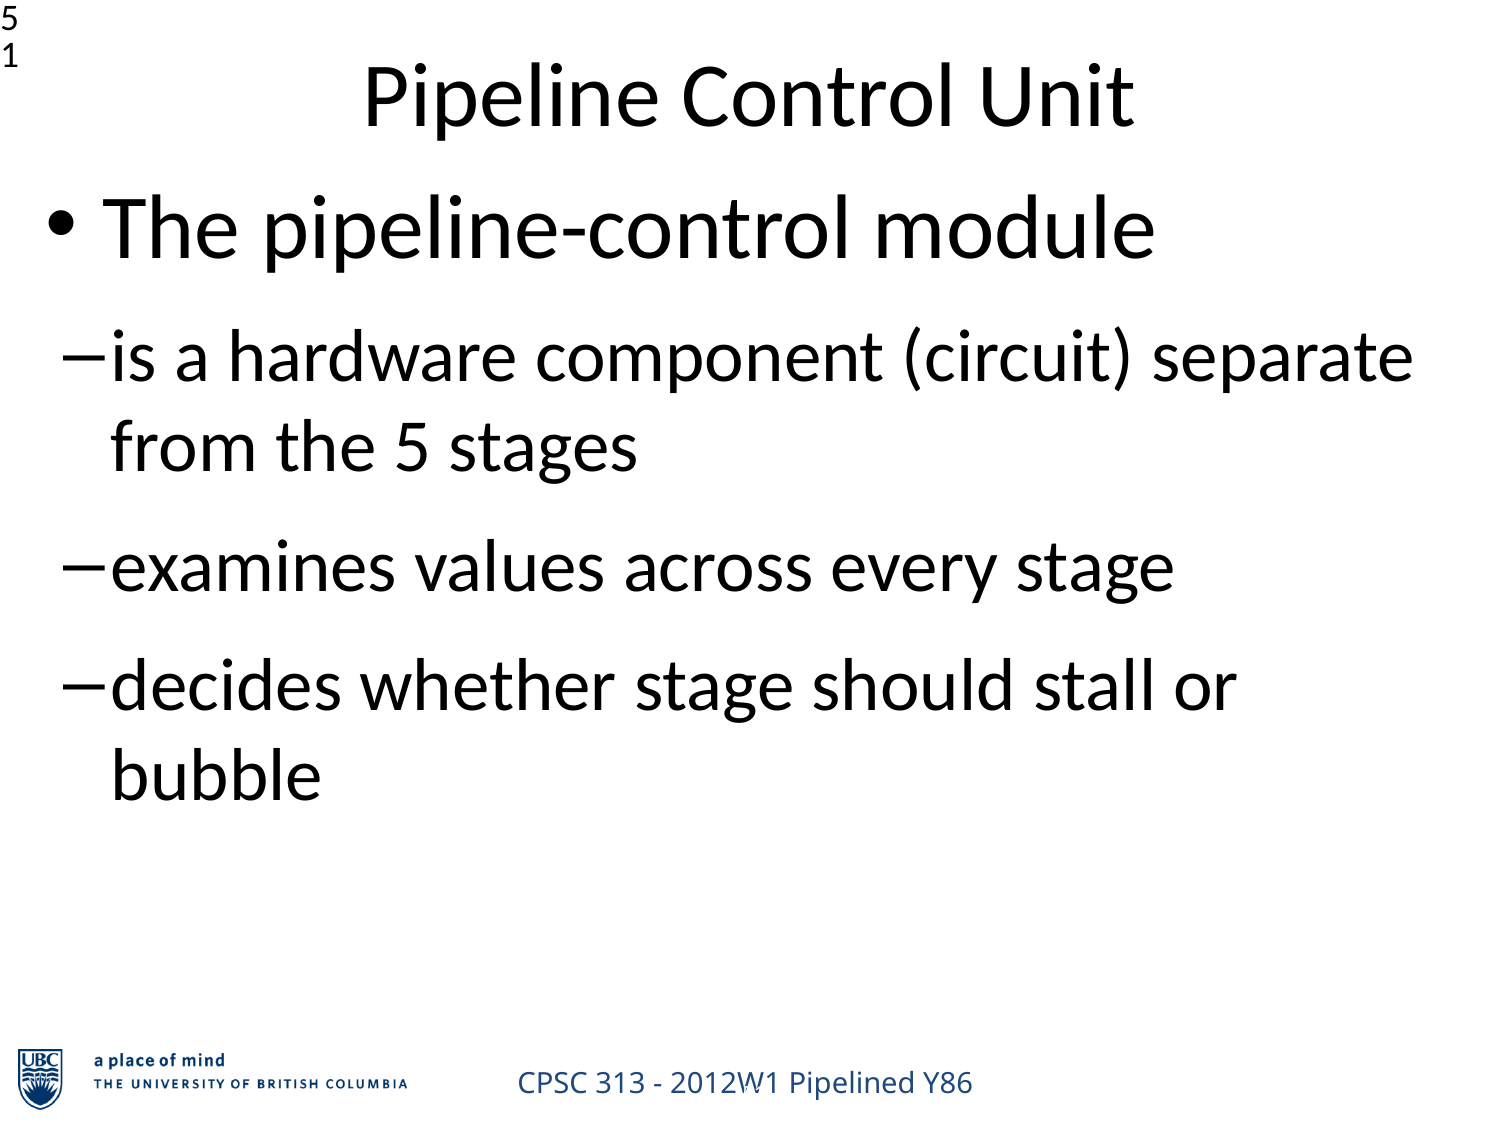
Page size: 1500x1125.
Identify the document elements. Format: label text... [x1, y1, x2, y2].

list The pipeline-control module is a hardware component (circuit) separate from the 5 stages examines values across every stage decides whether stage should stall or bubble [30, 159, 1468, 1047]
title Pipeline Control Unit [75, 0, 1425, 159]
picture [18, 1049, 407, 1110]
text_box <number> [731, 1075, 766, 1111]
